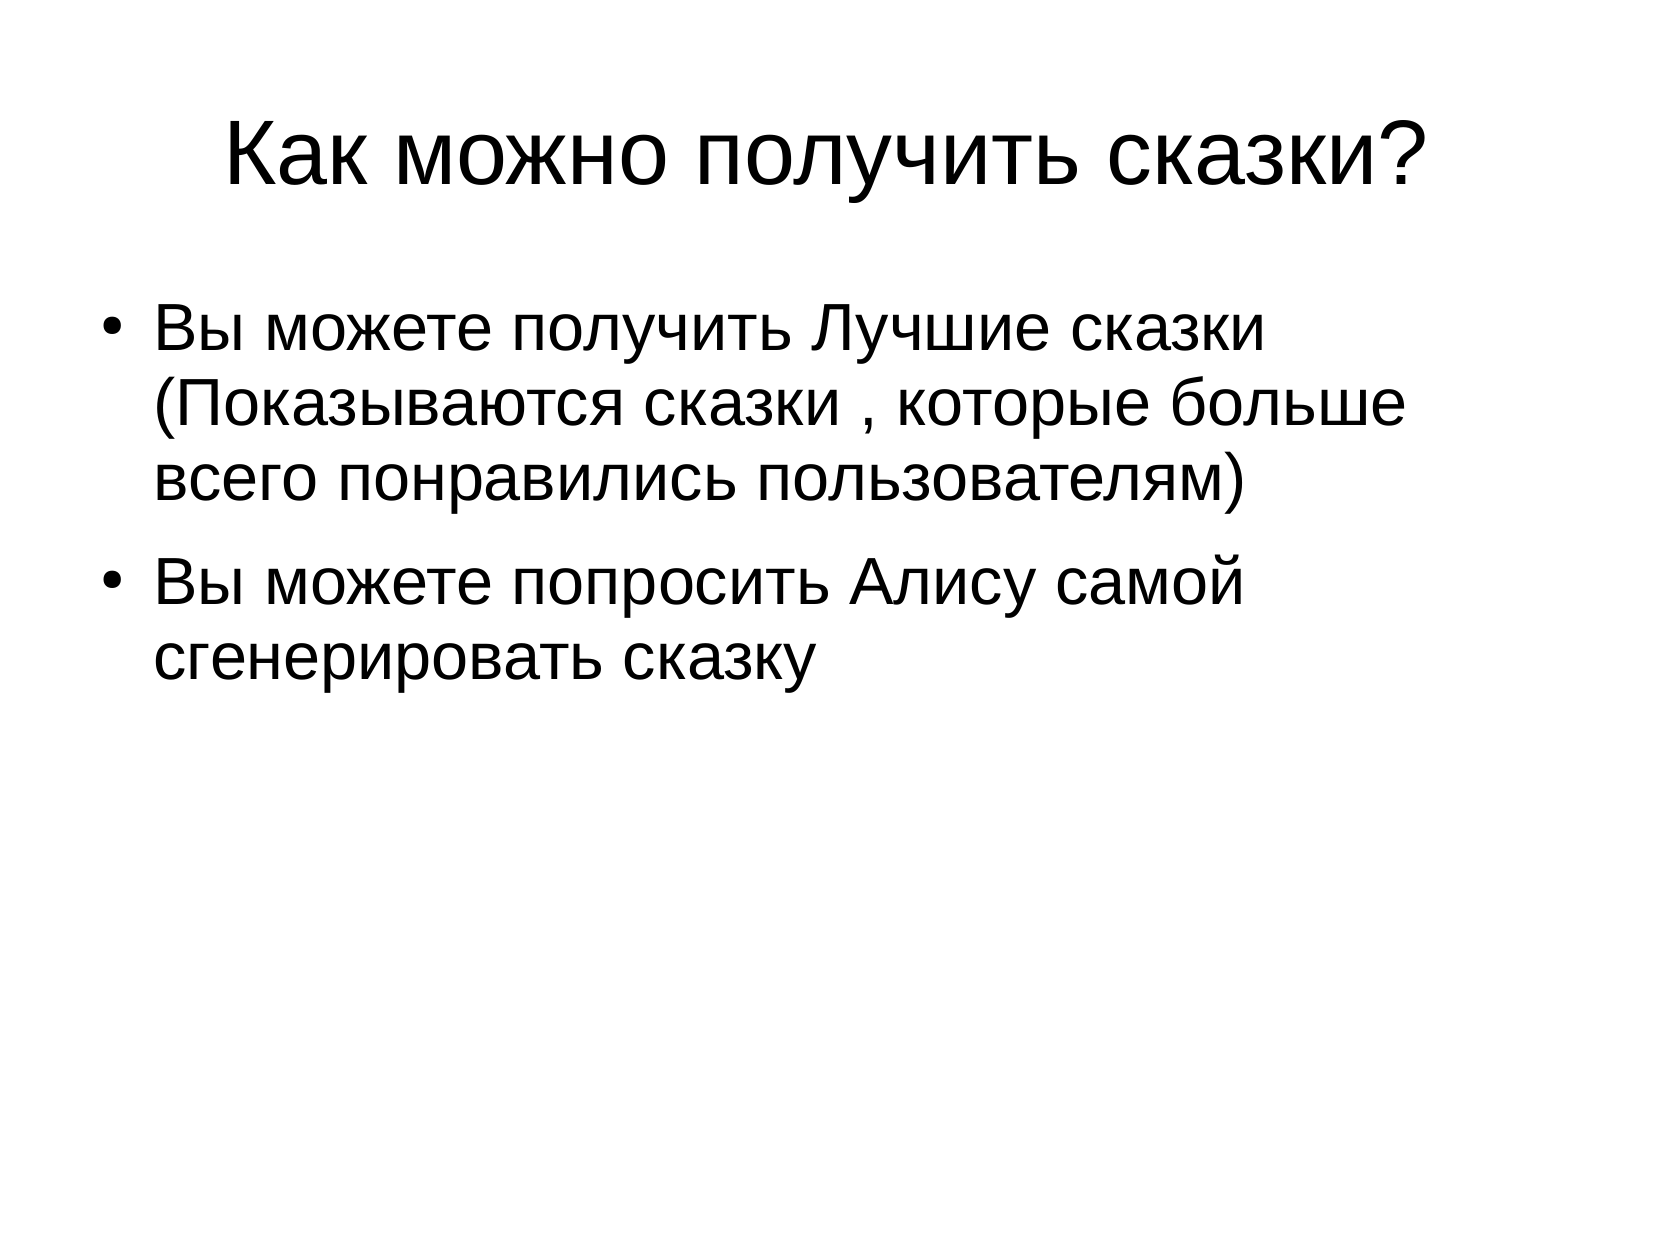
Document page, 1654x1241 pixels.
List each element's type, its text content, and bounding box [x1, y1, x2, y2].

title Как можно получить сказки? [82, 49, 1571, 257]
list Вы можете получить Лучшие сказки (Показываются сказки , которые больше всего понравились пользователям) Вы можете попросить Алису самой сгенерировать сказку [82, 290, 1571, 1109]
